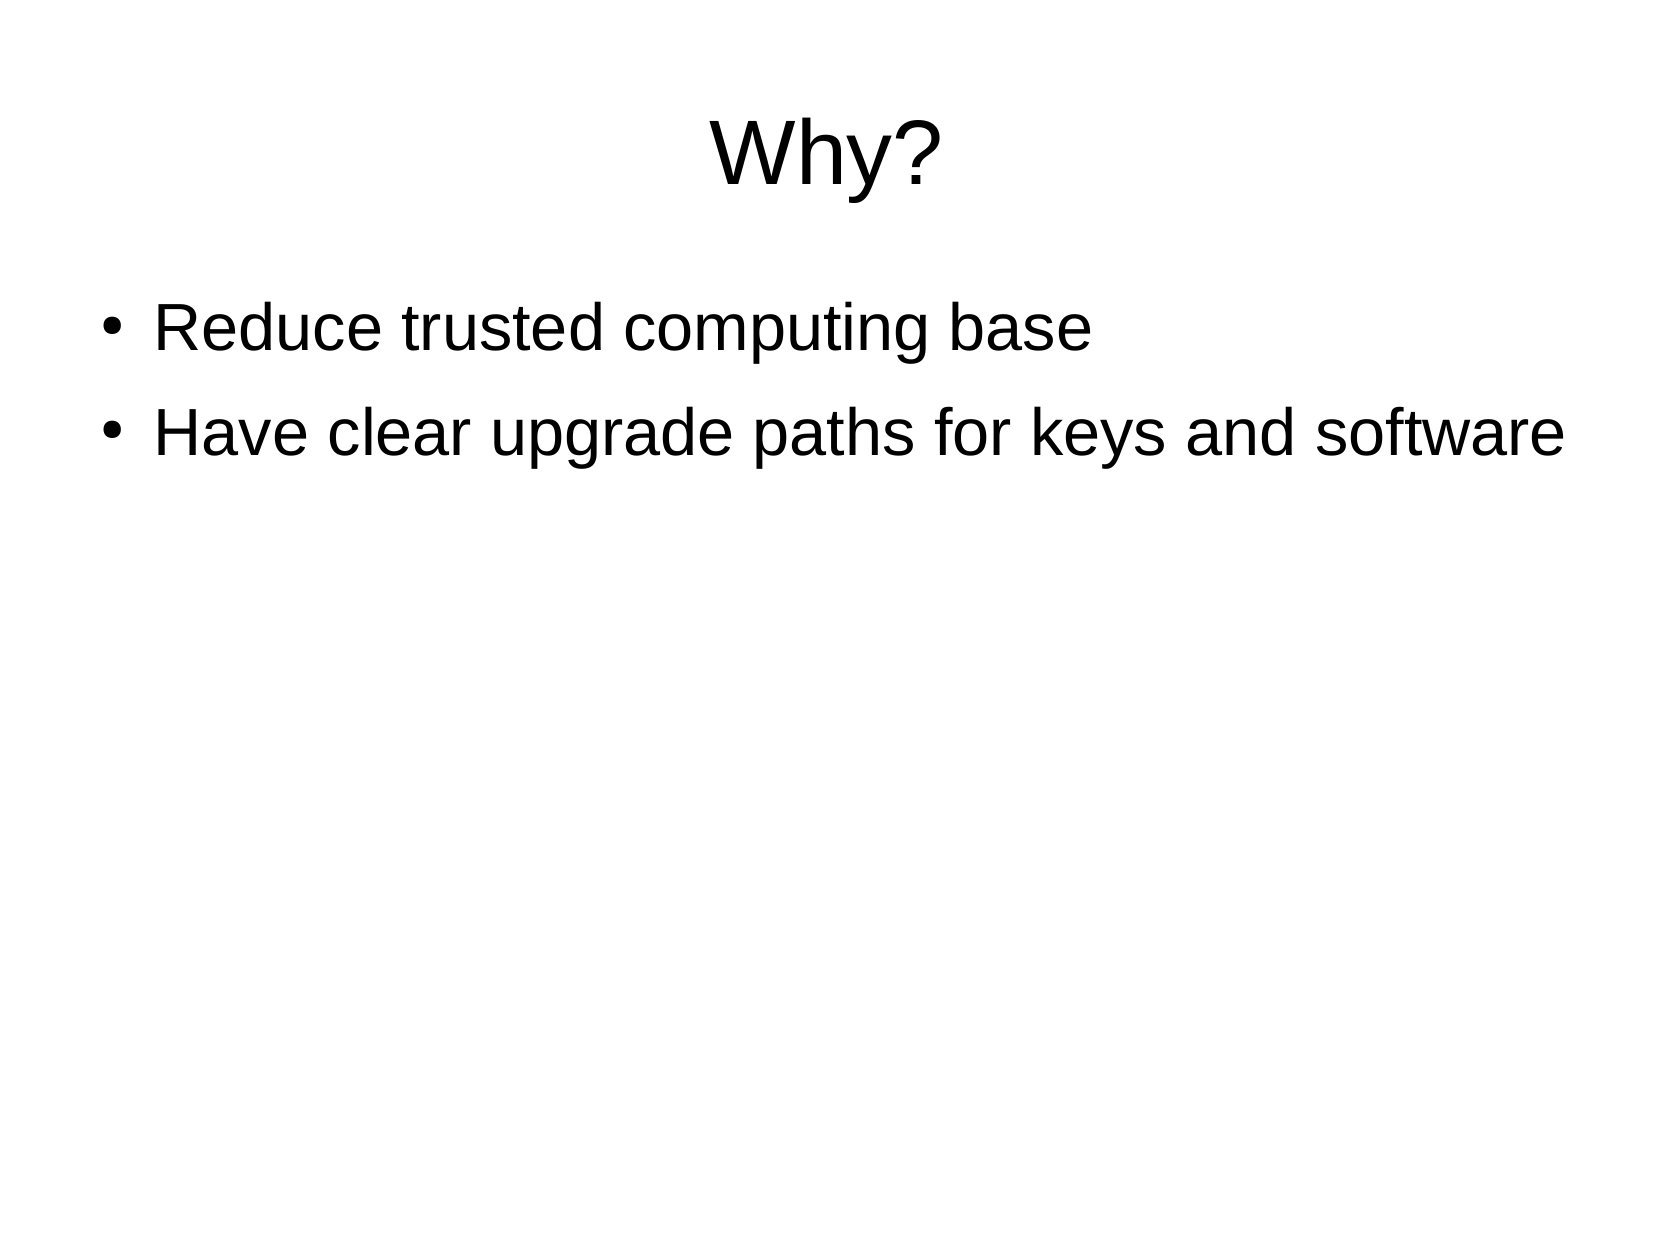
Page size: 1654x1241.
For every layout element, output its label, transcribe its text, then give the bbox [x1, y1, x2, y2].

title Why? [82, 49, 1571, 257]
list Reduce trusted computing base Have clear upgrade paths for keys and software [82, 290, 1576, 586]
